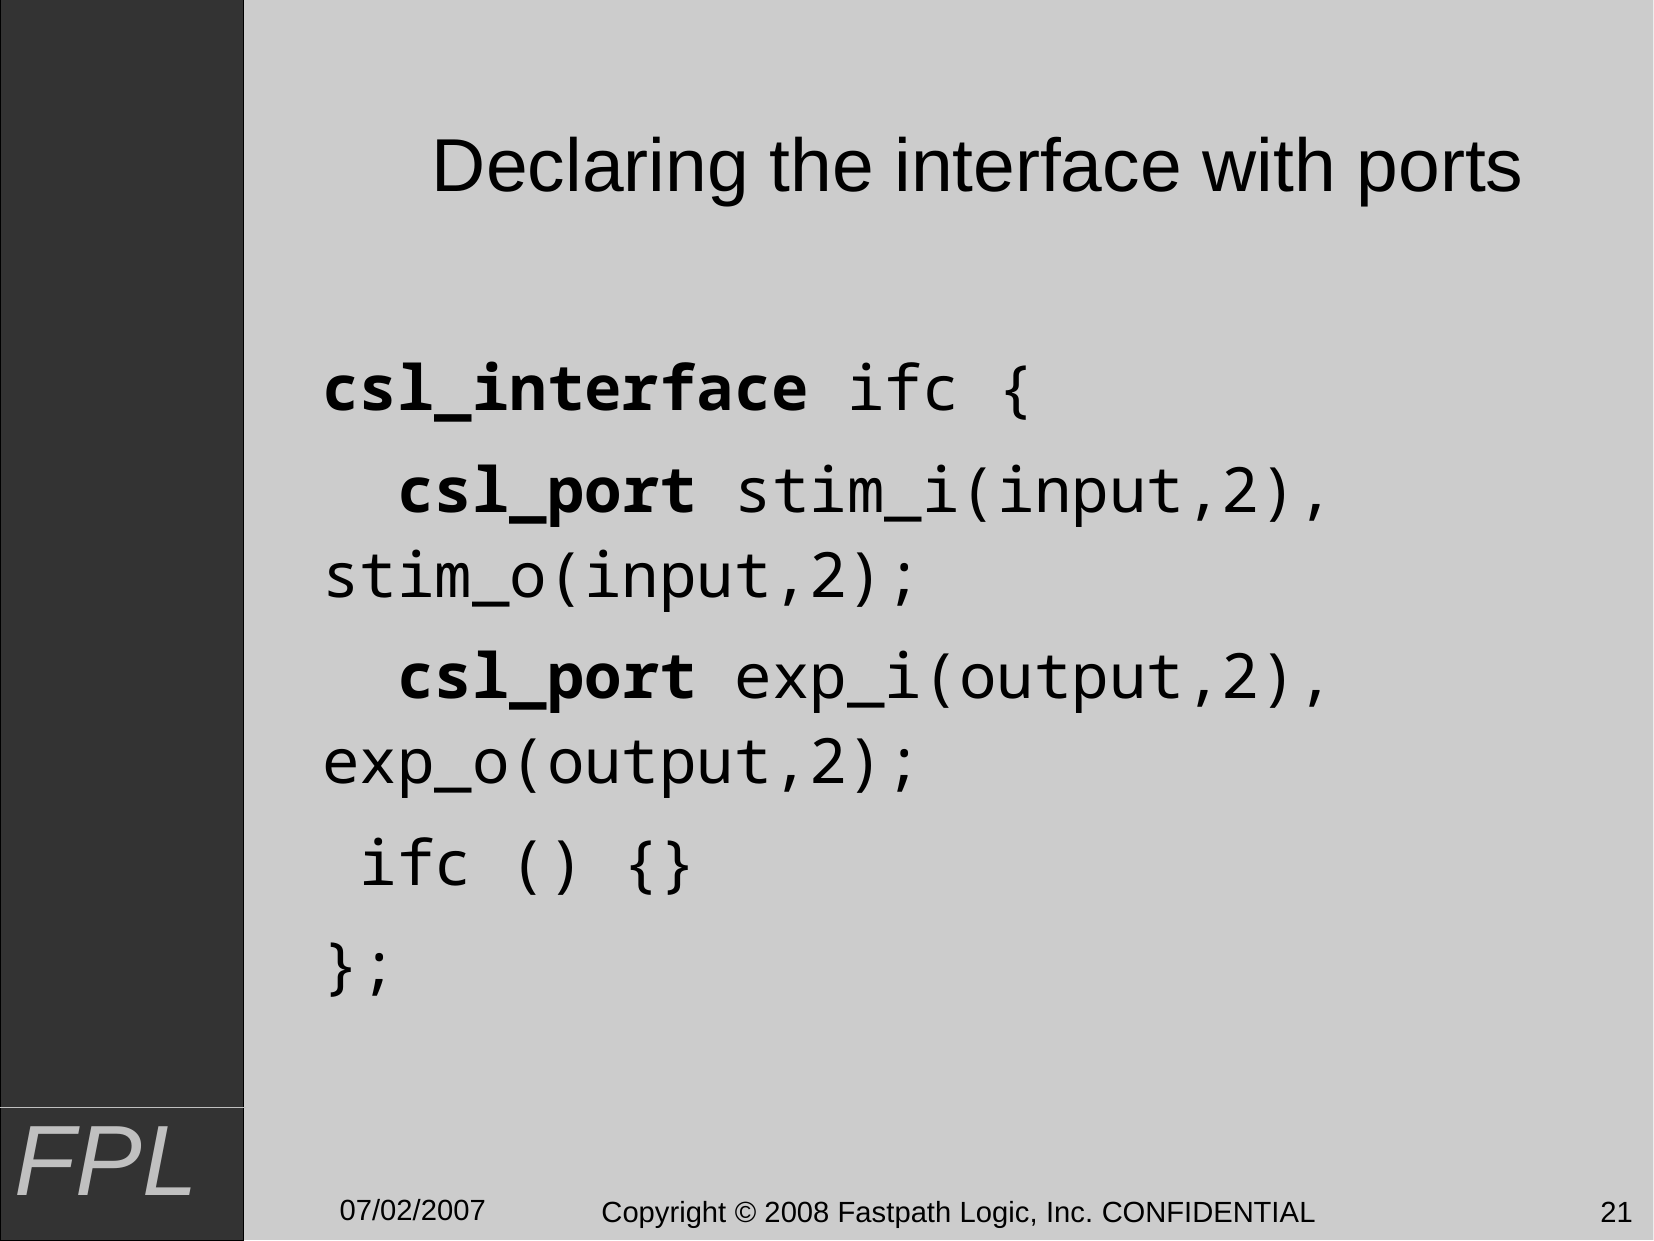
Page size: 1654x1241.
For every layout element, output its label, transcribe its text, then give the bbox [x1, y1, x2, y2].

subtitle csl_interface ifc { csl_port stim_i(input,2), stim_o(input,2); csl_port exp_i(output,2), exp_o(output,2); ifc () {} }; [322, 272, 1635, 1179]
title Declaring the interface with ports [427, 57, 1530, 272]
